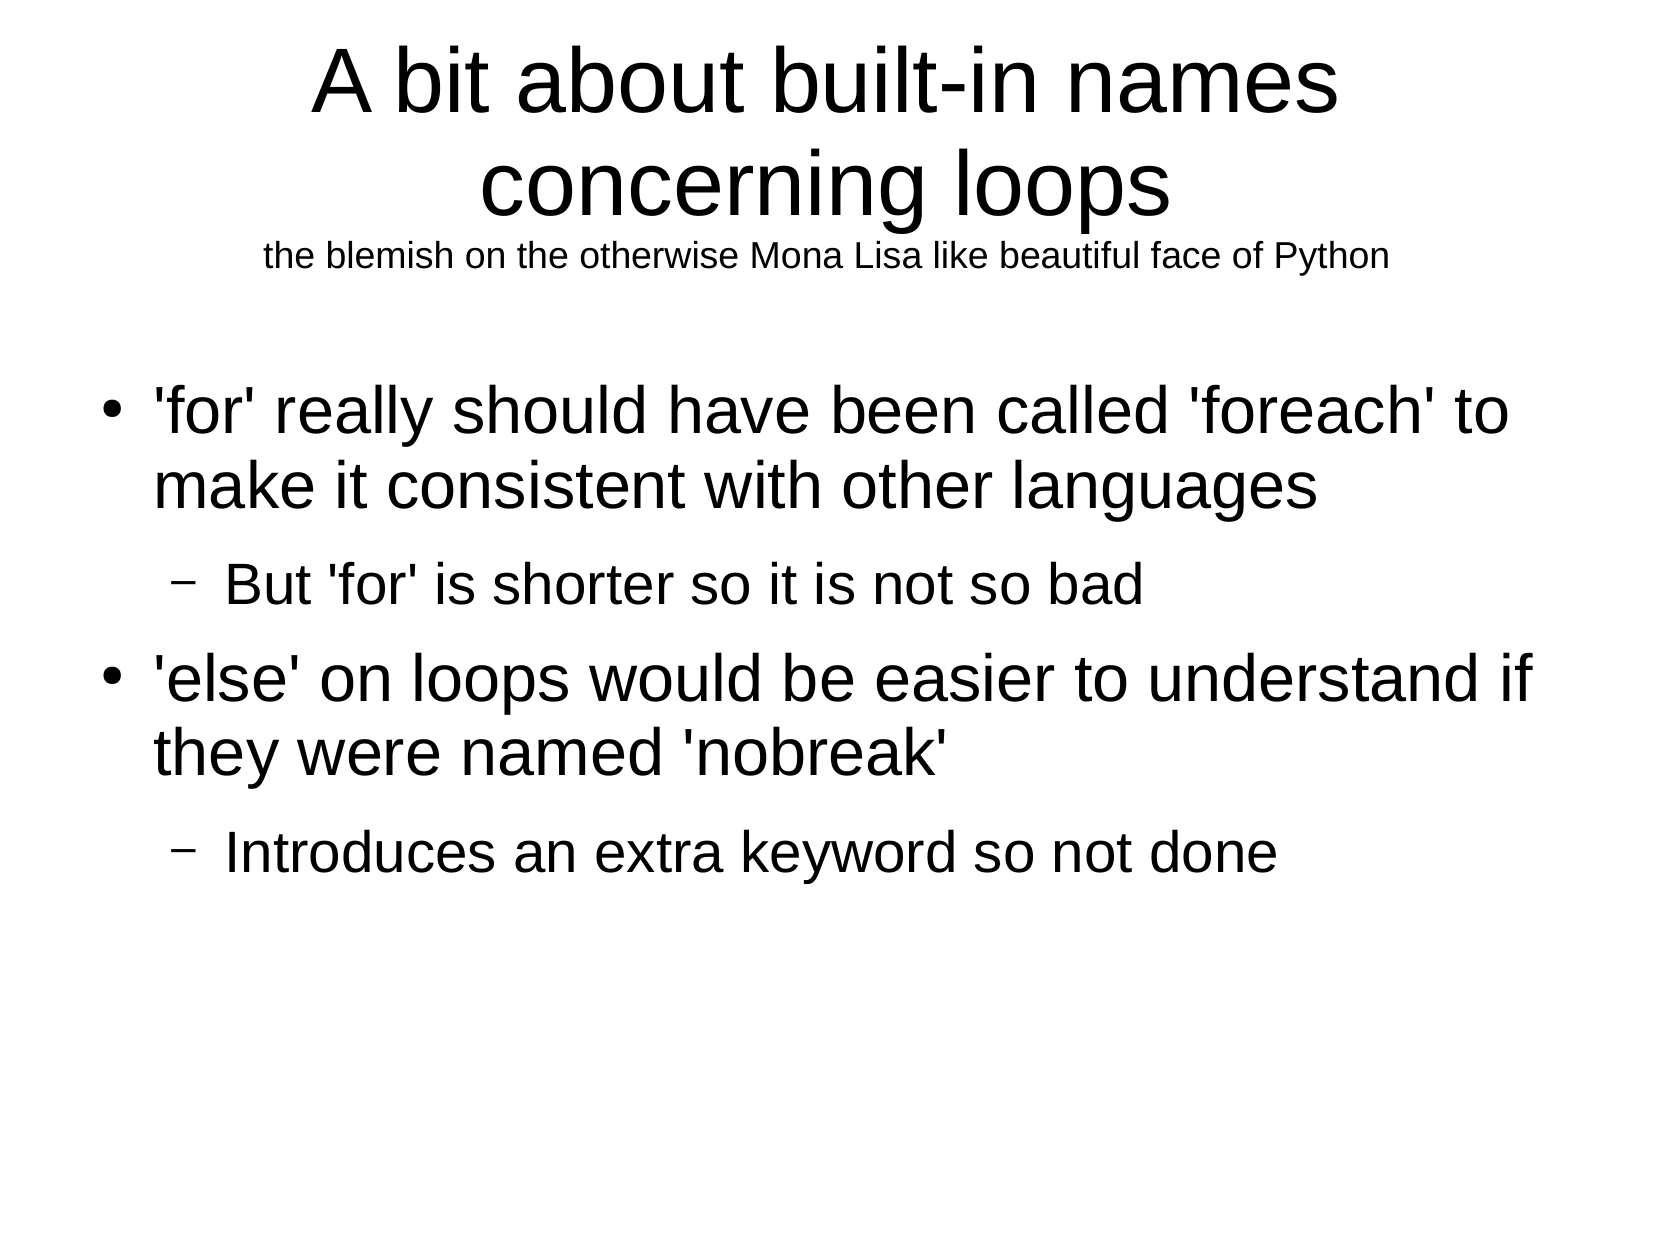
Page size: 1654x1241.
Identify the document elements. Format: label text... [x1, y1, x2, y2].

title A bit about built-in names concerning loops the blemish on the otherwise Mona Lisa like beautiful face of Python [82, 29, 1571, 277]
list 'for' really should have been called 'foreach' to make it consistent with other languages But 'for' is shorter so it is not so bad 'else' on loops would be easier to understand if they were named 'nobreak' Introduces an extra keyword so not done [82, 372, 1571, 1093]
